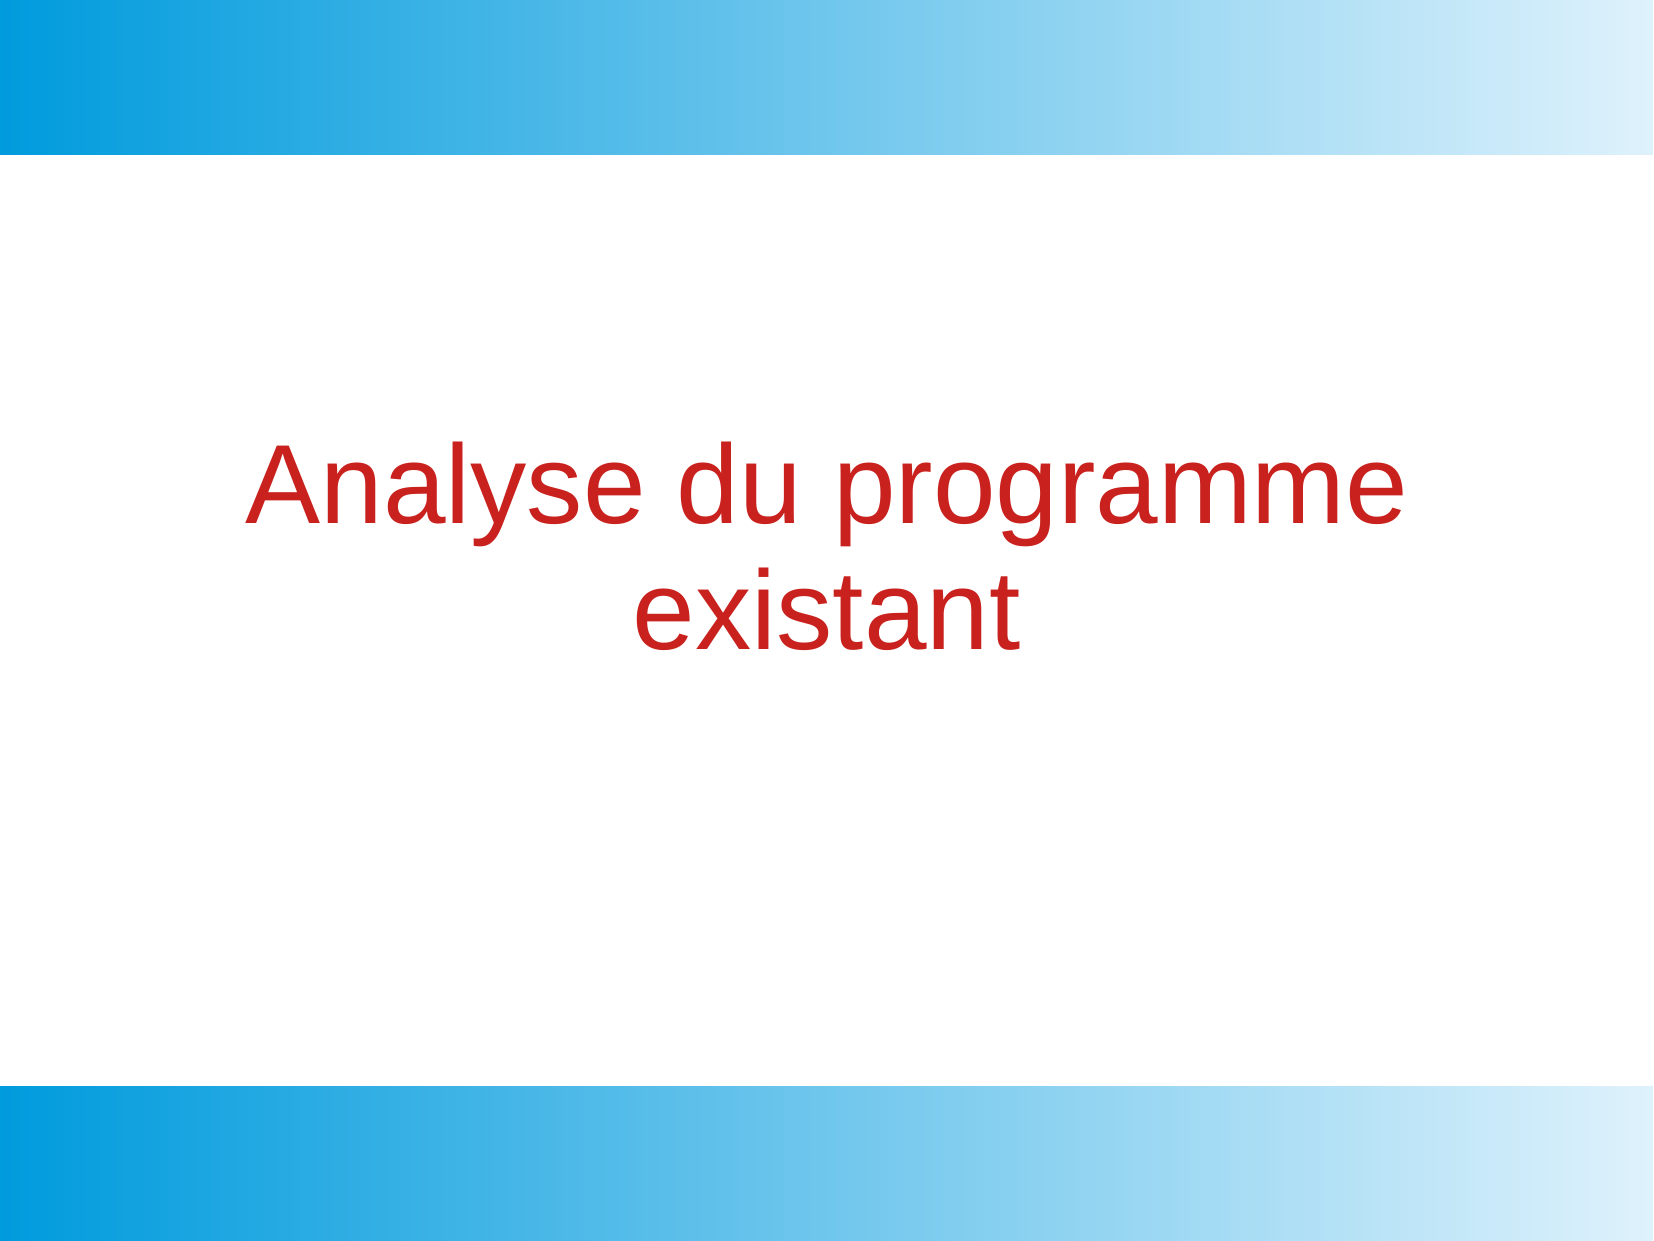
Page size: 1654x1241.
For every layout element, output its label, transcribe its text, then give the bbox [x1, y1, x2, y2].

title Analyse du programme existant [118, 422, 1536, 674]
